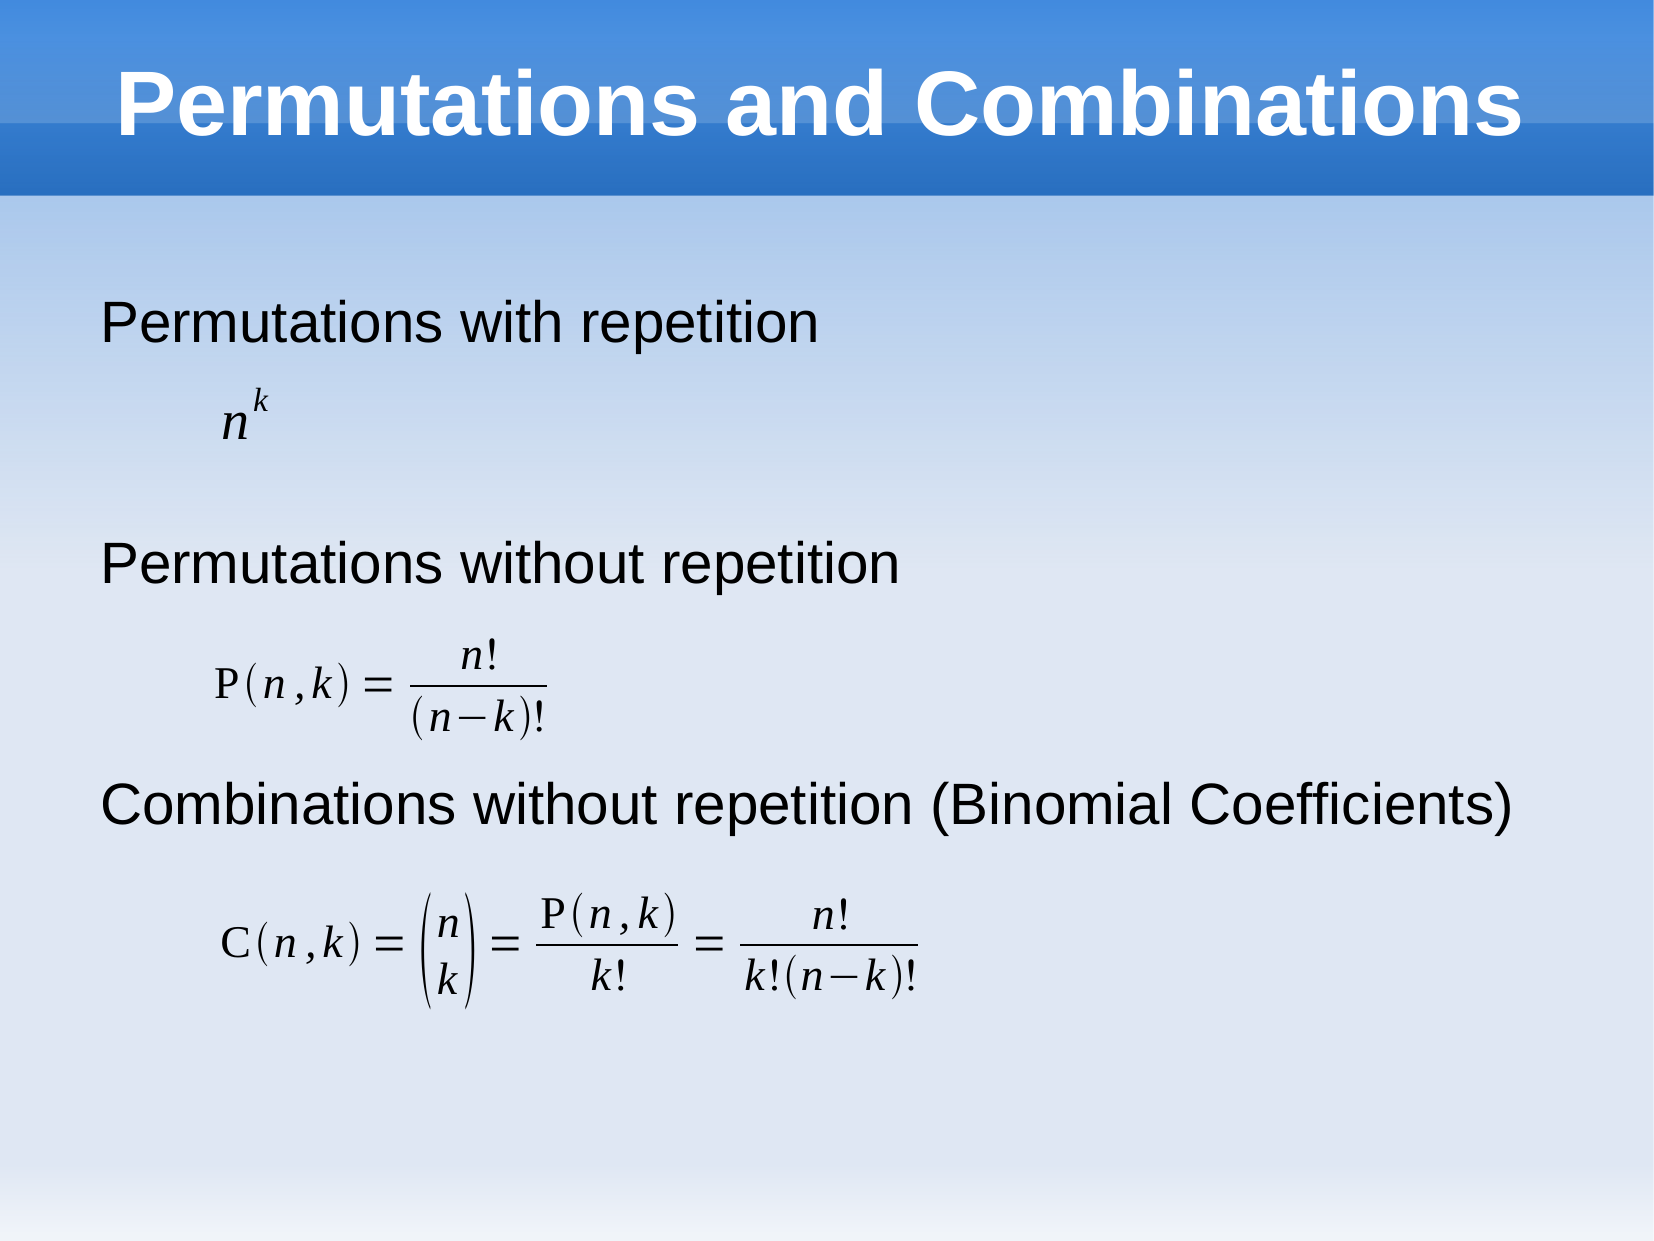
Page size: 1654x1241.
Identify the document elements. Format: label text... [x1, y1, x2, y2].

chart [214, 886, 927, 1012]
chart [206, 627, 555, 744]
chart [214, 379, 275, 455]
list Permutations with repetition Permutations without repetition Combinations without repetition (Binomial Coefficients) [82, 290, 1571, 1094]
picture [0, 0, 1654, 1241]
title Permutations and Combinations [76, 7, 1565, 200]
